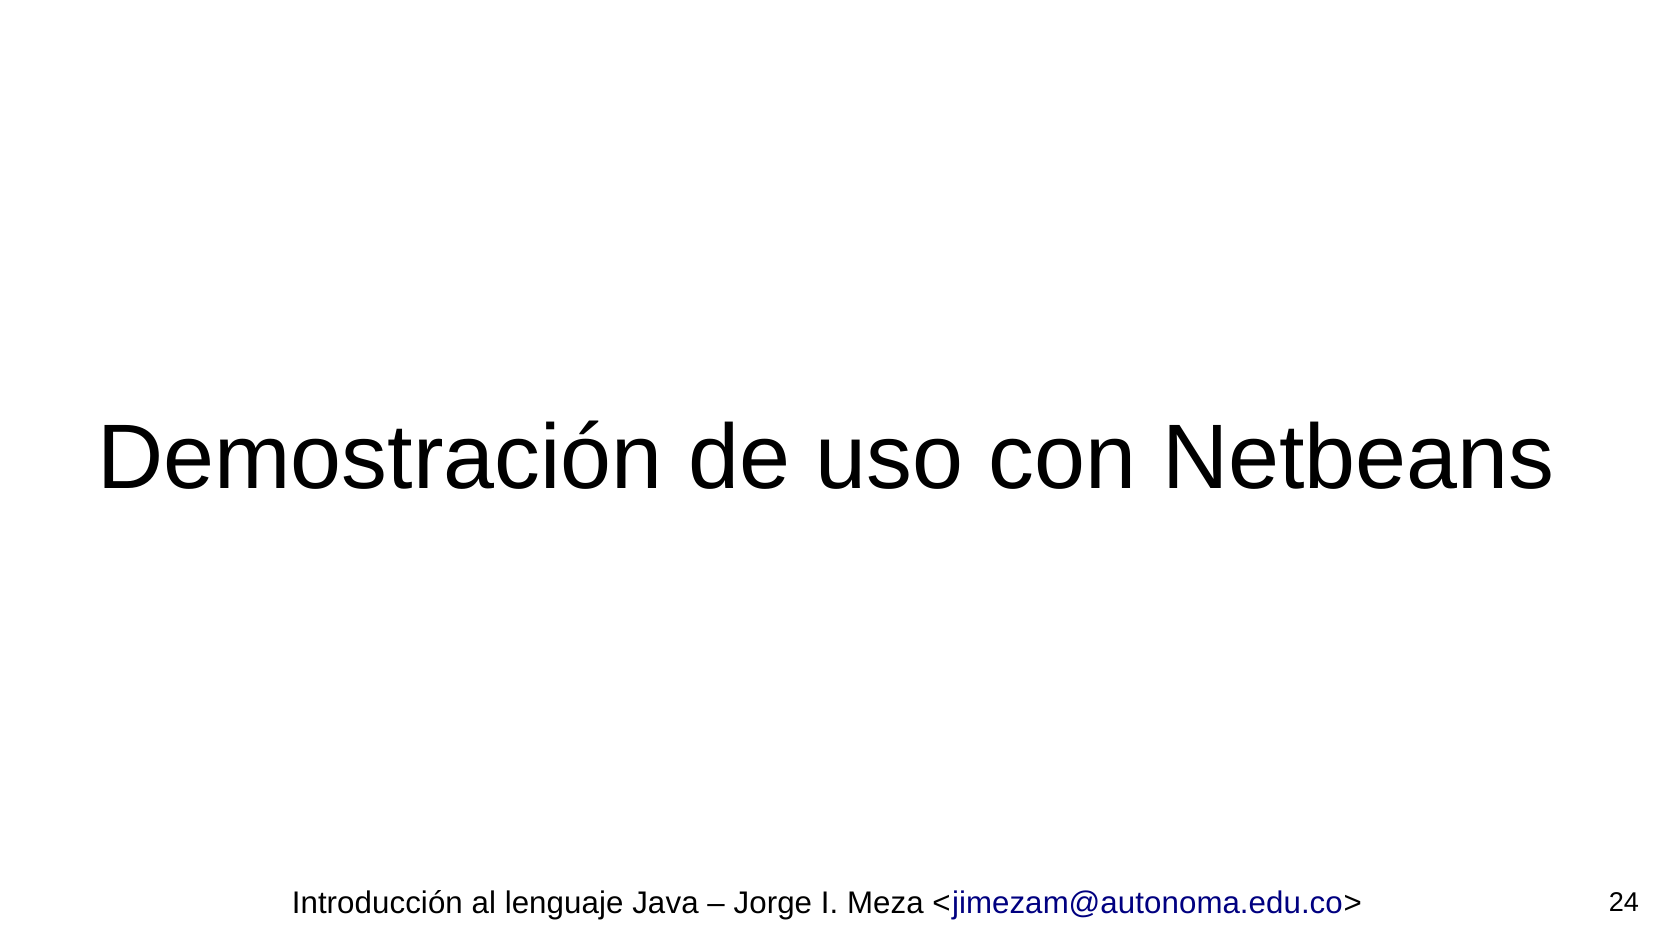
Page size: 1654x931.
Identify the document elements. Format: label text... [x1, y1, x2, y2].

title Demostración de uso con Netbeans [82, 379, 1571, 535]
